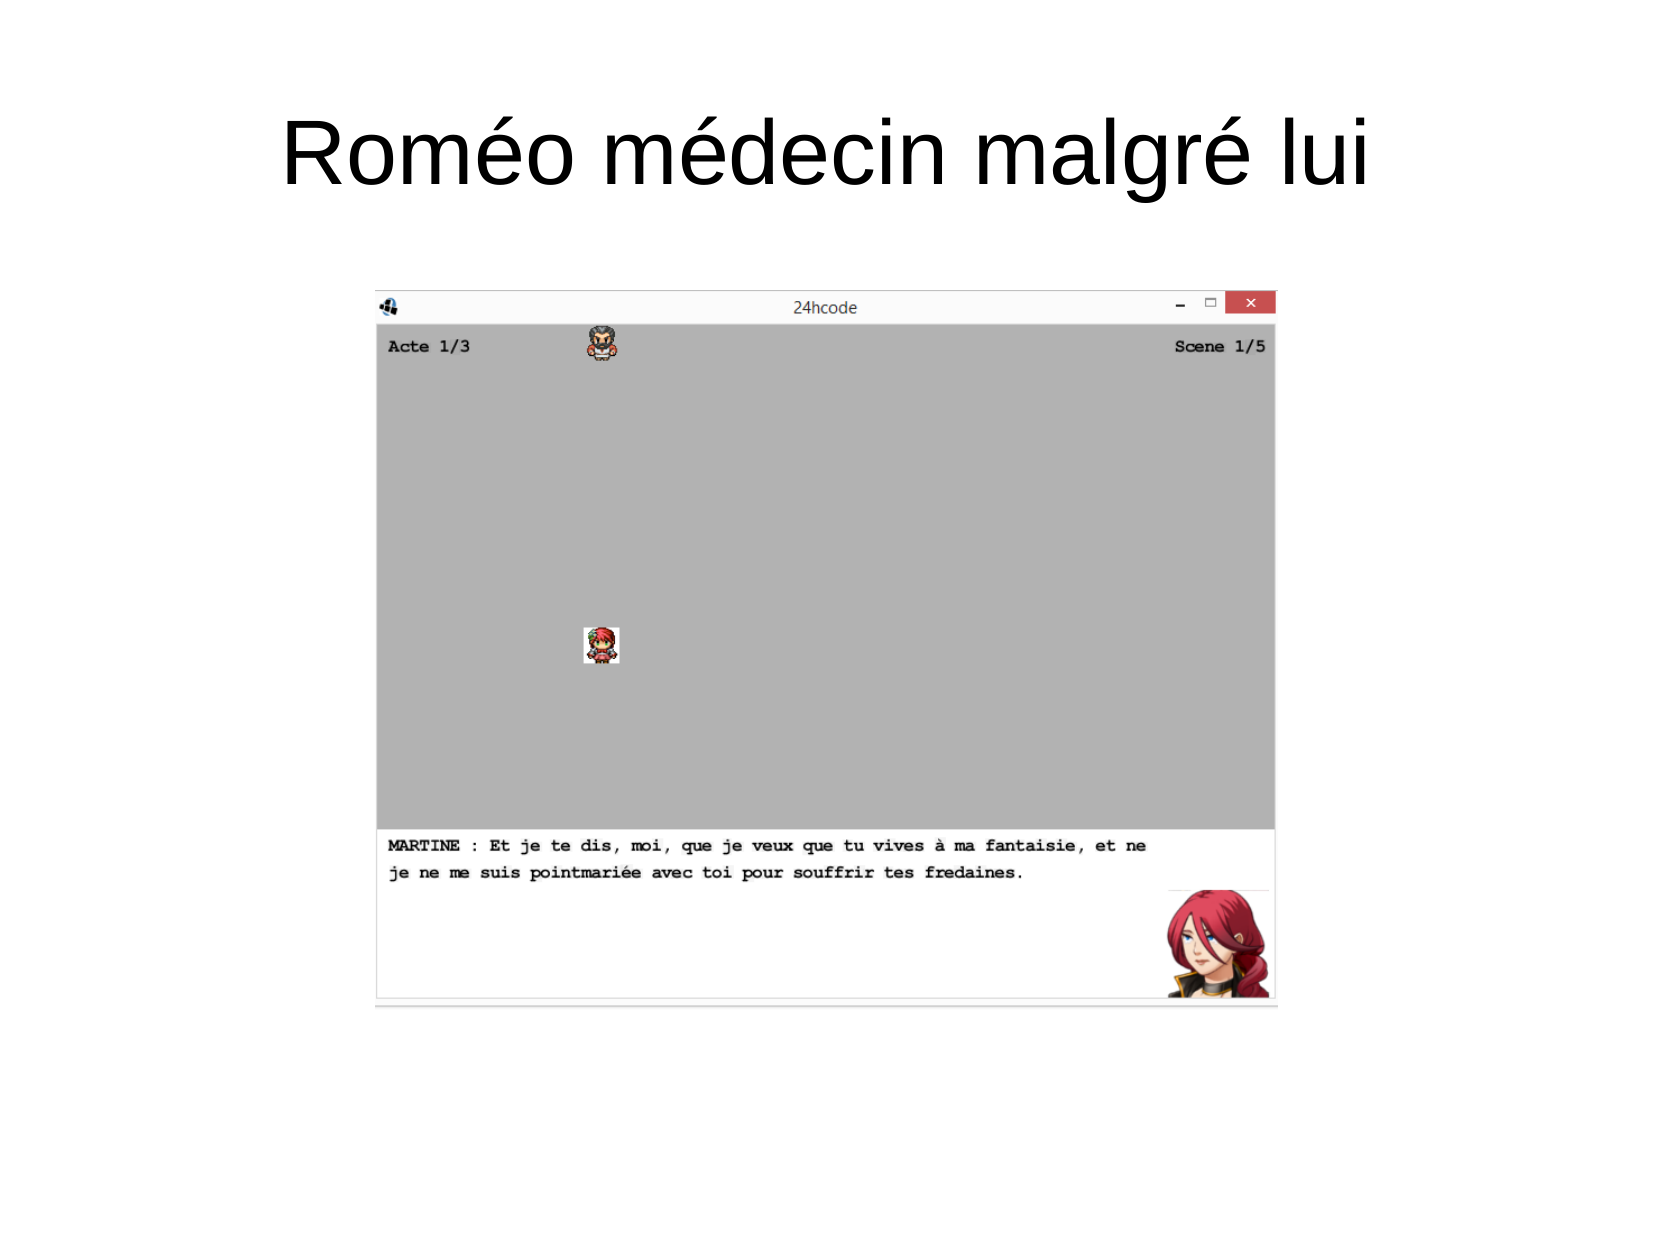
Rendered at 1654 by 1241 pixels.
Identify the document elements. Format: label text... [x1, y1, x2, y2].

picture [375, 290, 1278, 1010]
title Roméo médecin malgré lui [82, 49, 1571, 257]
